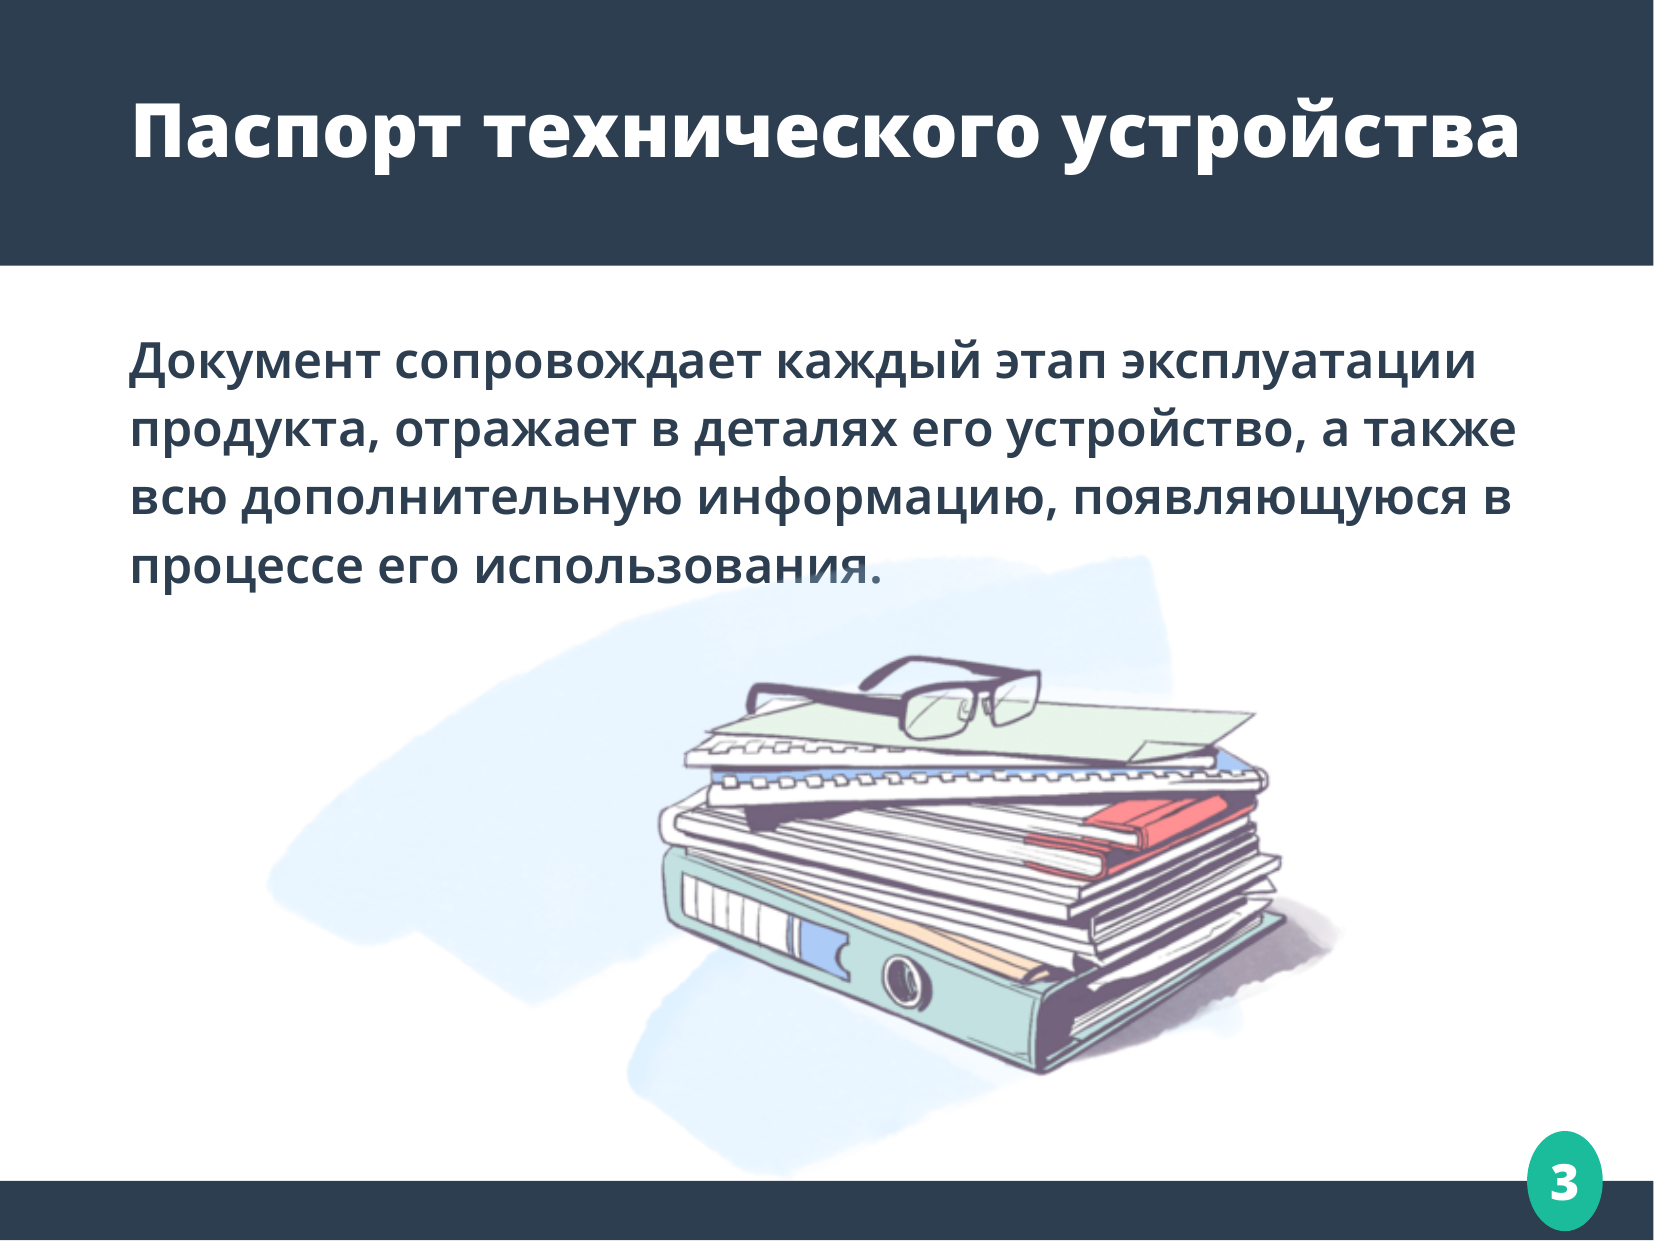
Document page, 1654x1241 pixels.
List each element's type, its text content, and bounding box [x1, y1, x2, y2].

list Документ сопровождает каждый этап эксплуатации продукта, отражает в деталях его устройство, а также всю дополнительную информацию, появляющуюся в процессе его использования. [58, 324, 1595, 650]
title Паспорт технического устройства [58, 49, 1595, 207]
picture [253, 413, 1506, 1241]
